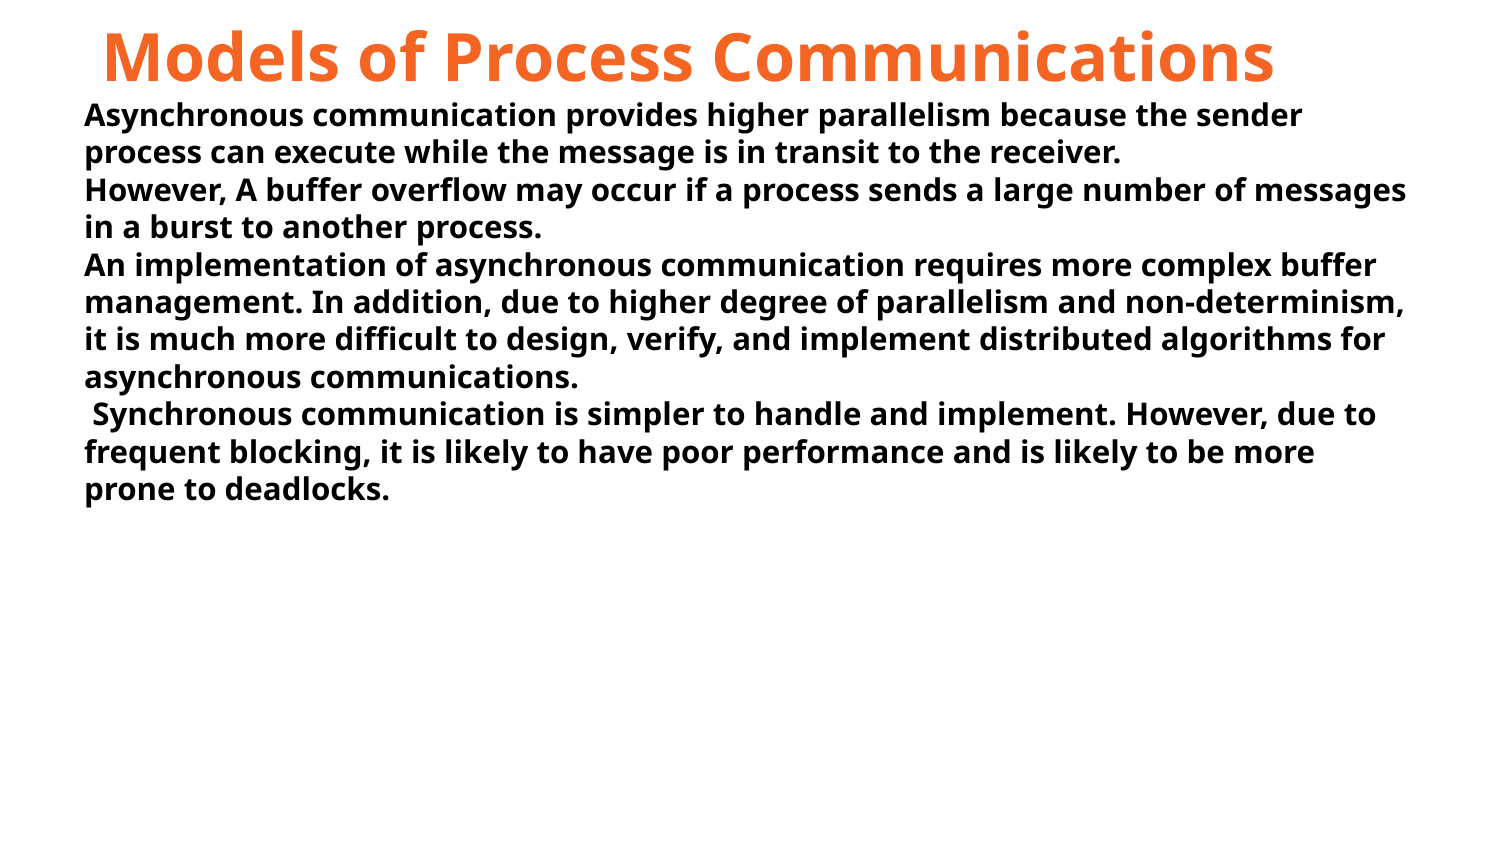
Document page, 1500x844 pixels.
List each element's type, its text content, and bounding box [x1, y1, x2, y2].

title Models of Process Communications Asynchronous communication provides higher parallelism because the sender process can execute while the message is in transit to the receiver. However, A buffer overflow may occur if a process sends a large number of messages in a burst to another process. An implementation of asynchronous communication requires more complex buffer management. In addition, due to higher degree of parallelism and non-determinism, it is much more difficult to design, verify, and implement distributed algorithms for asynchronous communications. Synchronous communication is simpler to handle and implement. However, due to frequent blocking, it is likely to have poor performance and is likely to be more prone to deadlocks. [69, 0, 1431, 101]
